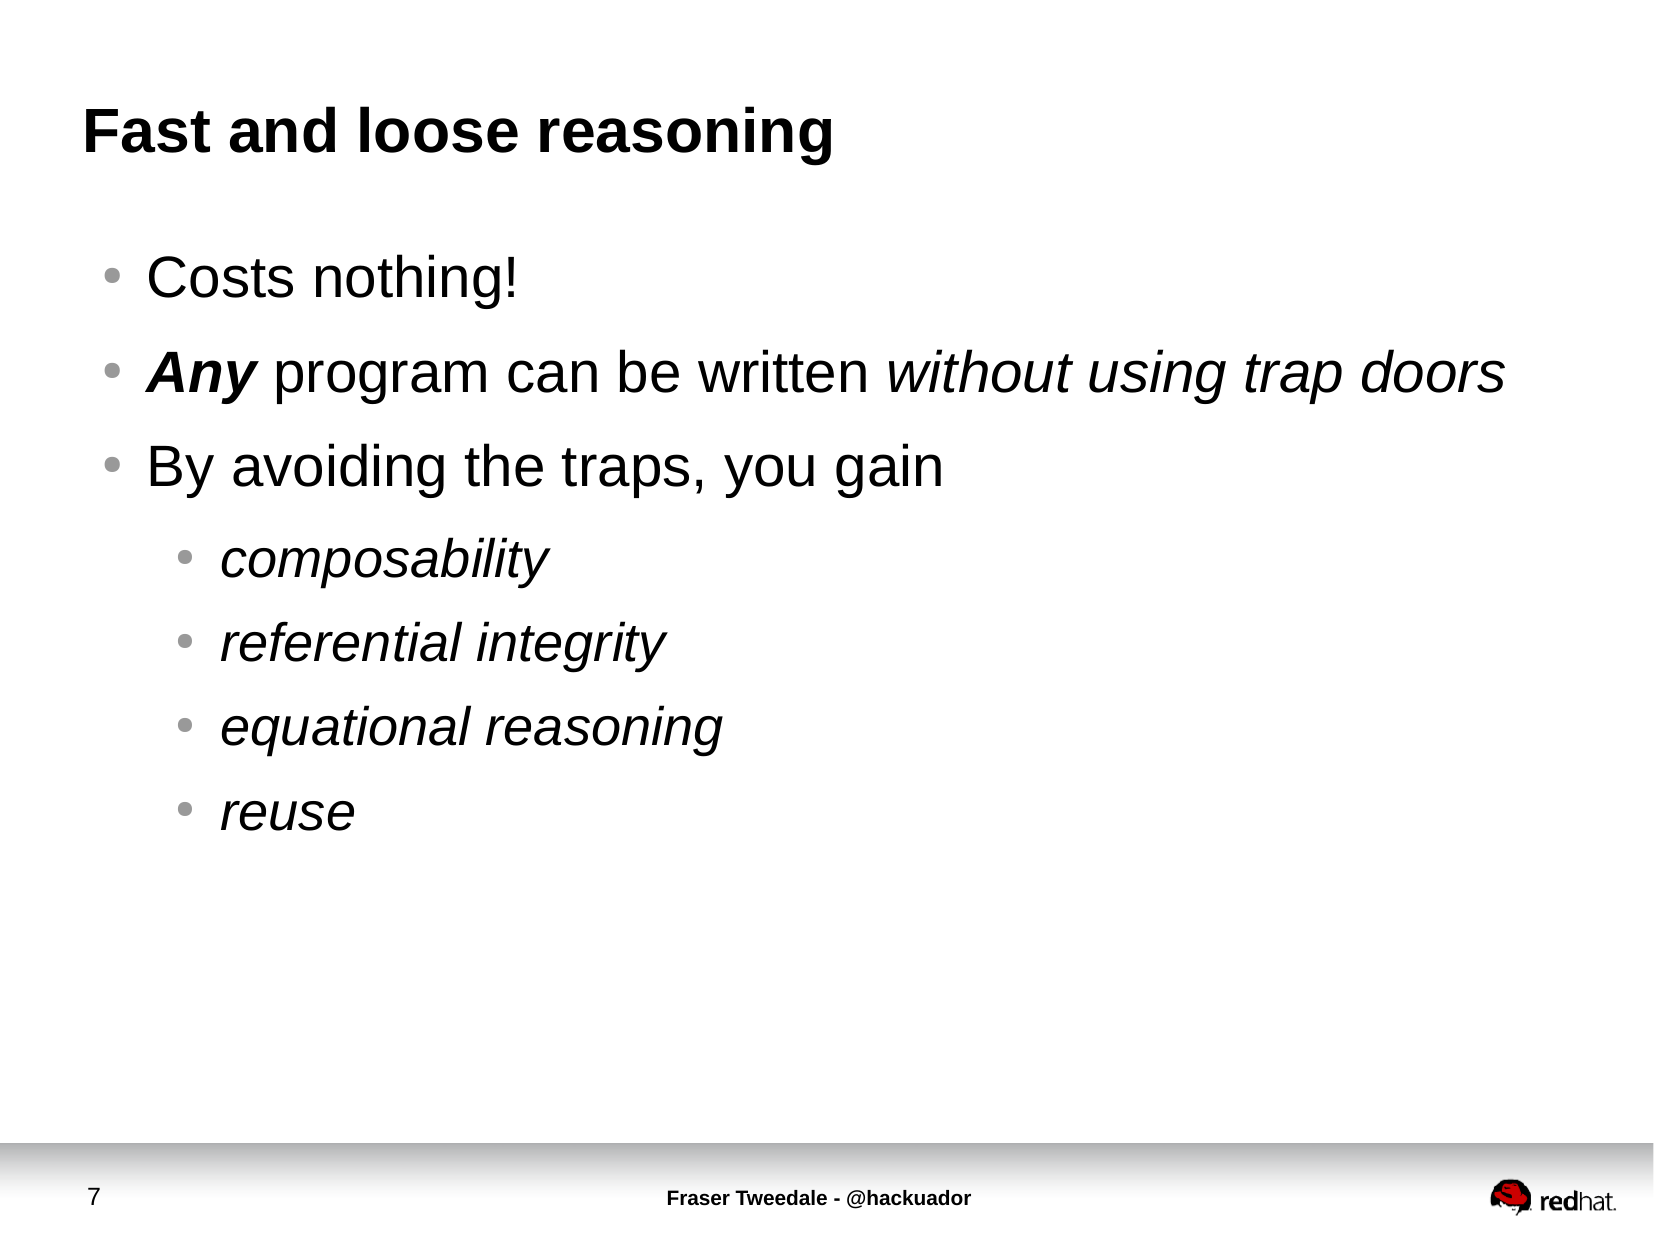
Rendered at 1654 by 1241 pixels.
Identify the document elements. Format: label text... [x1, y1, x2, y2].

picture [0, 1143, 1654, 1241]
list Costs nothing! Any program can be written without using trap doors By avoiding the traps, you gain composability referential integrity equational reasoning reuse [86, 244, 1576, 1039]
title Fast and loose reasoning [82, 37, 1571, 226]
